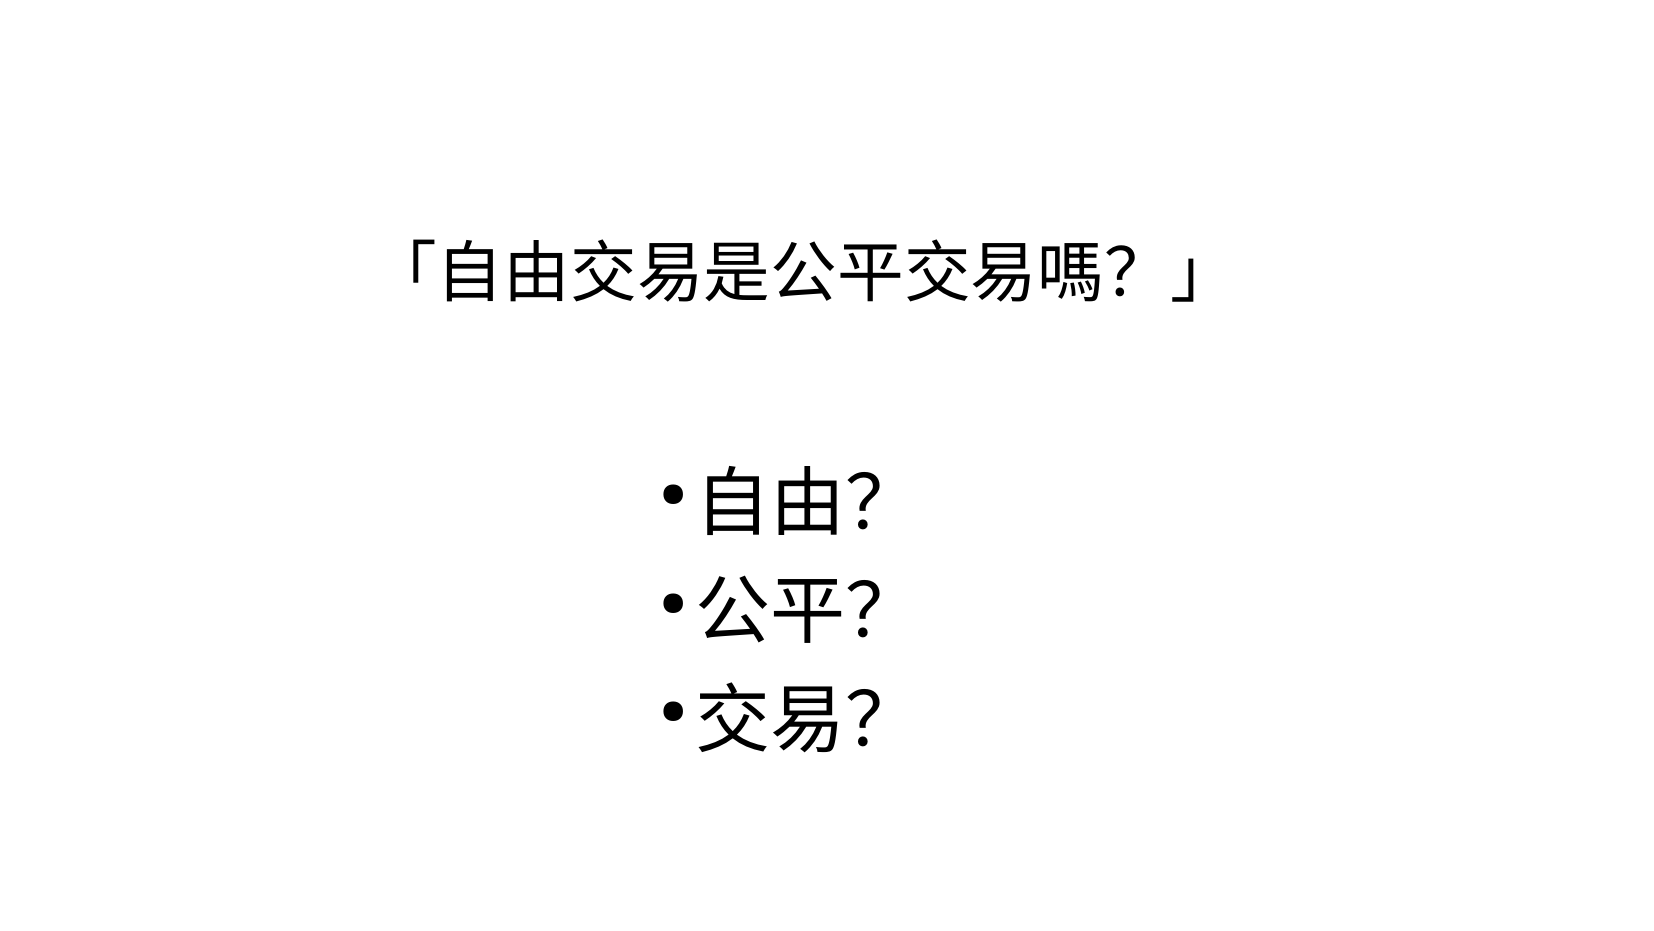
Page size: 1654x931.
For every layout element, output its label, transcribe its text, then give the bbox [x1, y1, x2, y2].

title 「自由交易是公平交易嗎？」 [60, 189, 1549, 346]
text_box 自由？ 公平？ 交易？ [645, 435, 1276, 747]
